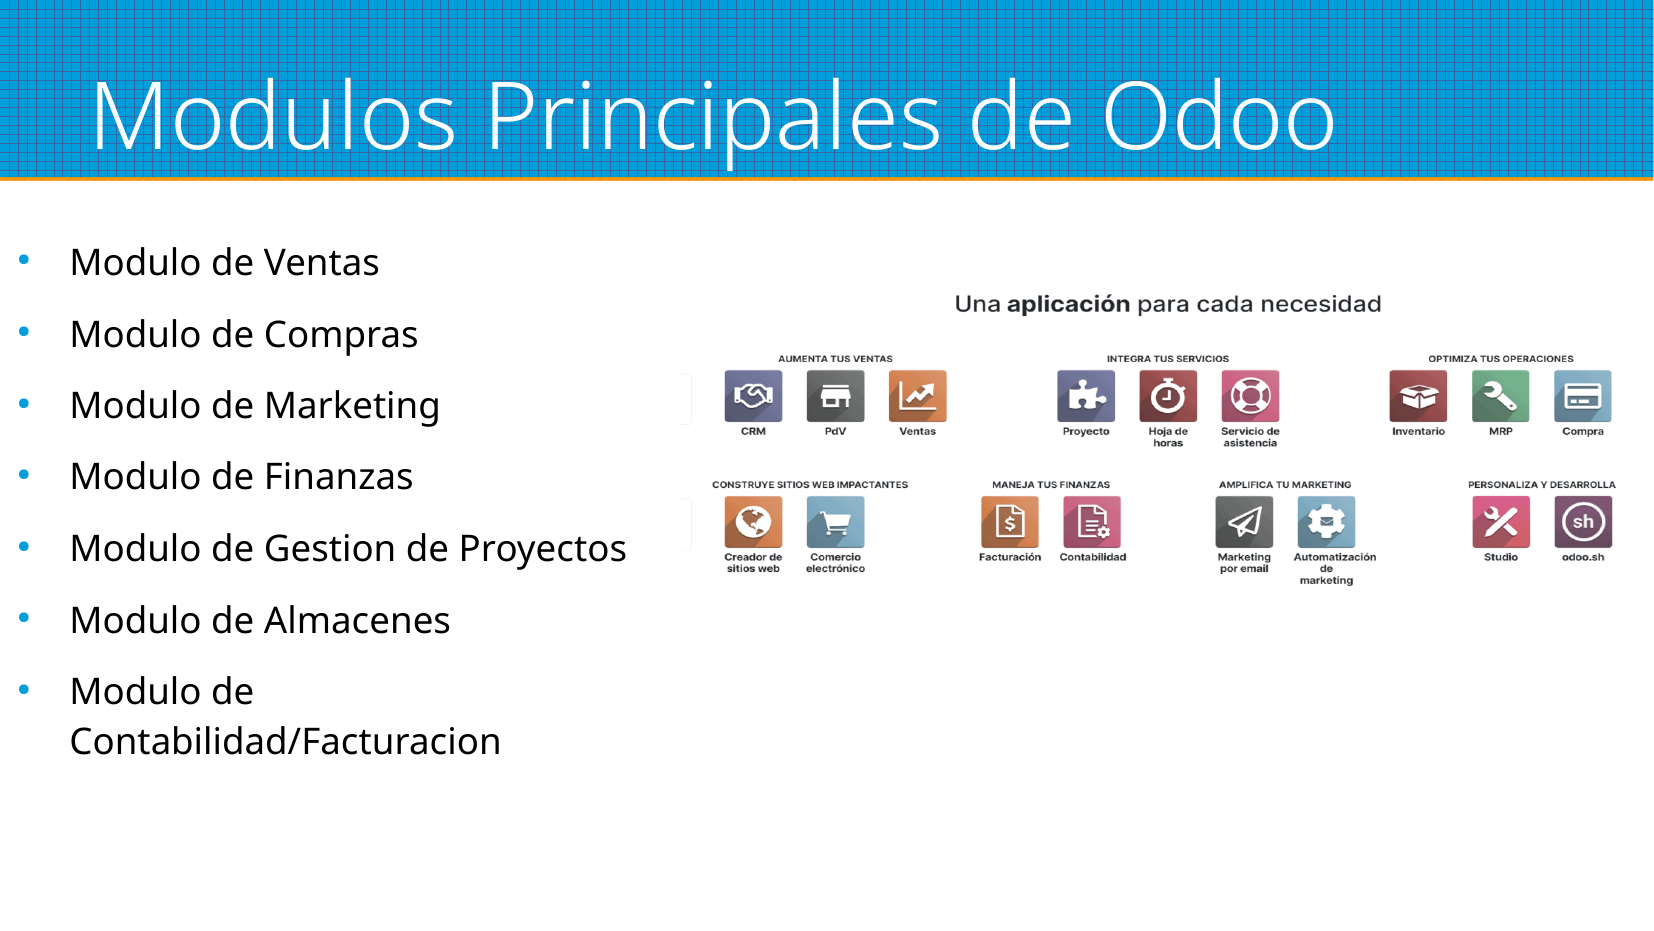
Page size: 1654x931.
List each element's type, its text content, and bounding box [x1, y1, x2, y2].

list Modulo de Ventas Modulo de Compras Modulo de Marketing Modulo de Finanzas Modulo de Gestion de Proyectos Modulo de Almacenes Modulo de Contabilidad/Facturacion [0, 236, 650, 768]
picture [679, 287, 1625, 591]
title Modulos Principales de Odoo [88, 14, 1565, 178]
